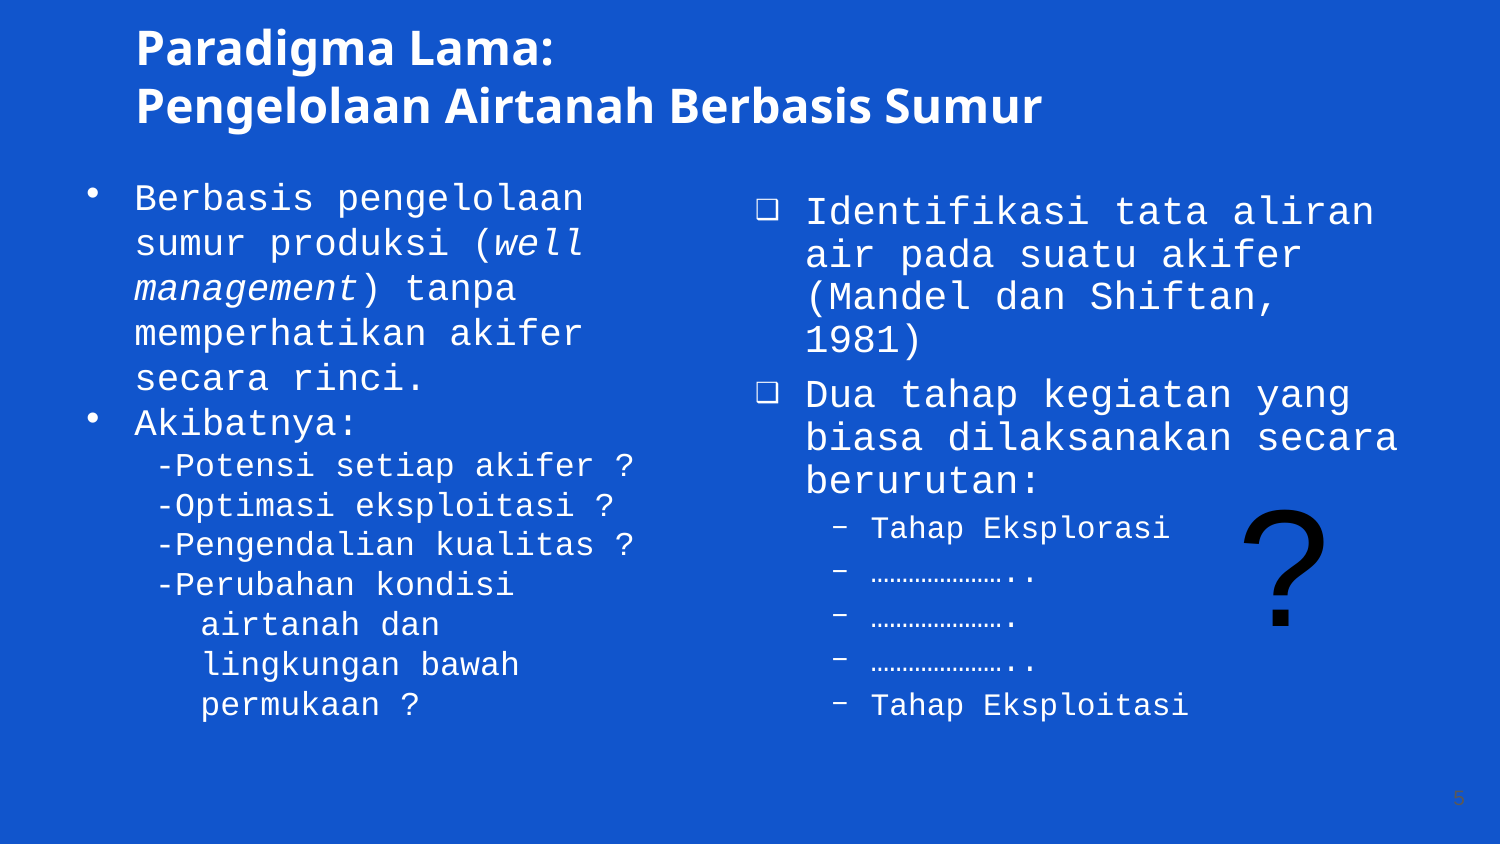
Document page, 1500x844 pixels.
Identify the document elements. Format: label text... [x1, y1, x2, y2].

slide_number <number> [1389, 764, 1480, 830]
text_box Berbasis pengelolaan sumur produksi (well management) tanpa memperhatikan akifer secara rinci. Akibatnya: -Potensi setiap akifer ? -Optimasi eksploitasi ? -Pengendalian kualitas ? -Perubahan kondisi airtanah dan lingkungan bawah permukaan ? [64, 165, 669, 768]
text_box Identifikasi tata aliran air pada suatu akifer (Mandel dan Shiftan, 1981) Dua tahap kegiatan yang biasa dilaksanakan secara berurutan: Tahap Eksplorasi ………………….. …………………. ………………….. Tahap Eksploitasi [735, 182, 1424, 750]
text_box Paradigma Lama: Pengelolaan Airtanah Berbasis Sumur [120, 17, 1471, 134]
text_box ? [1222, 513, 1346, 625]
